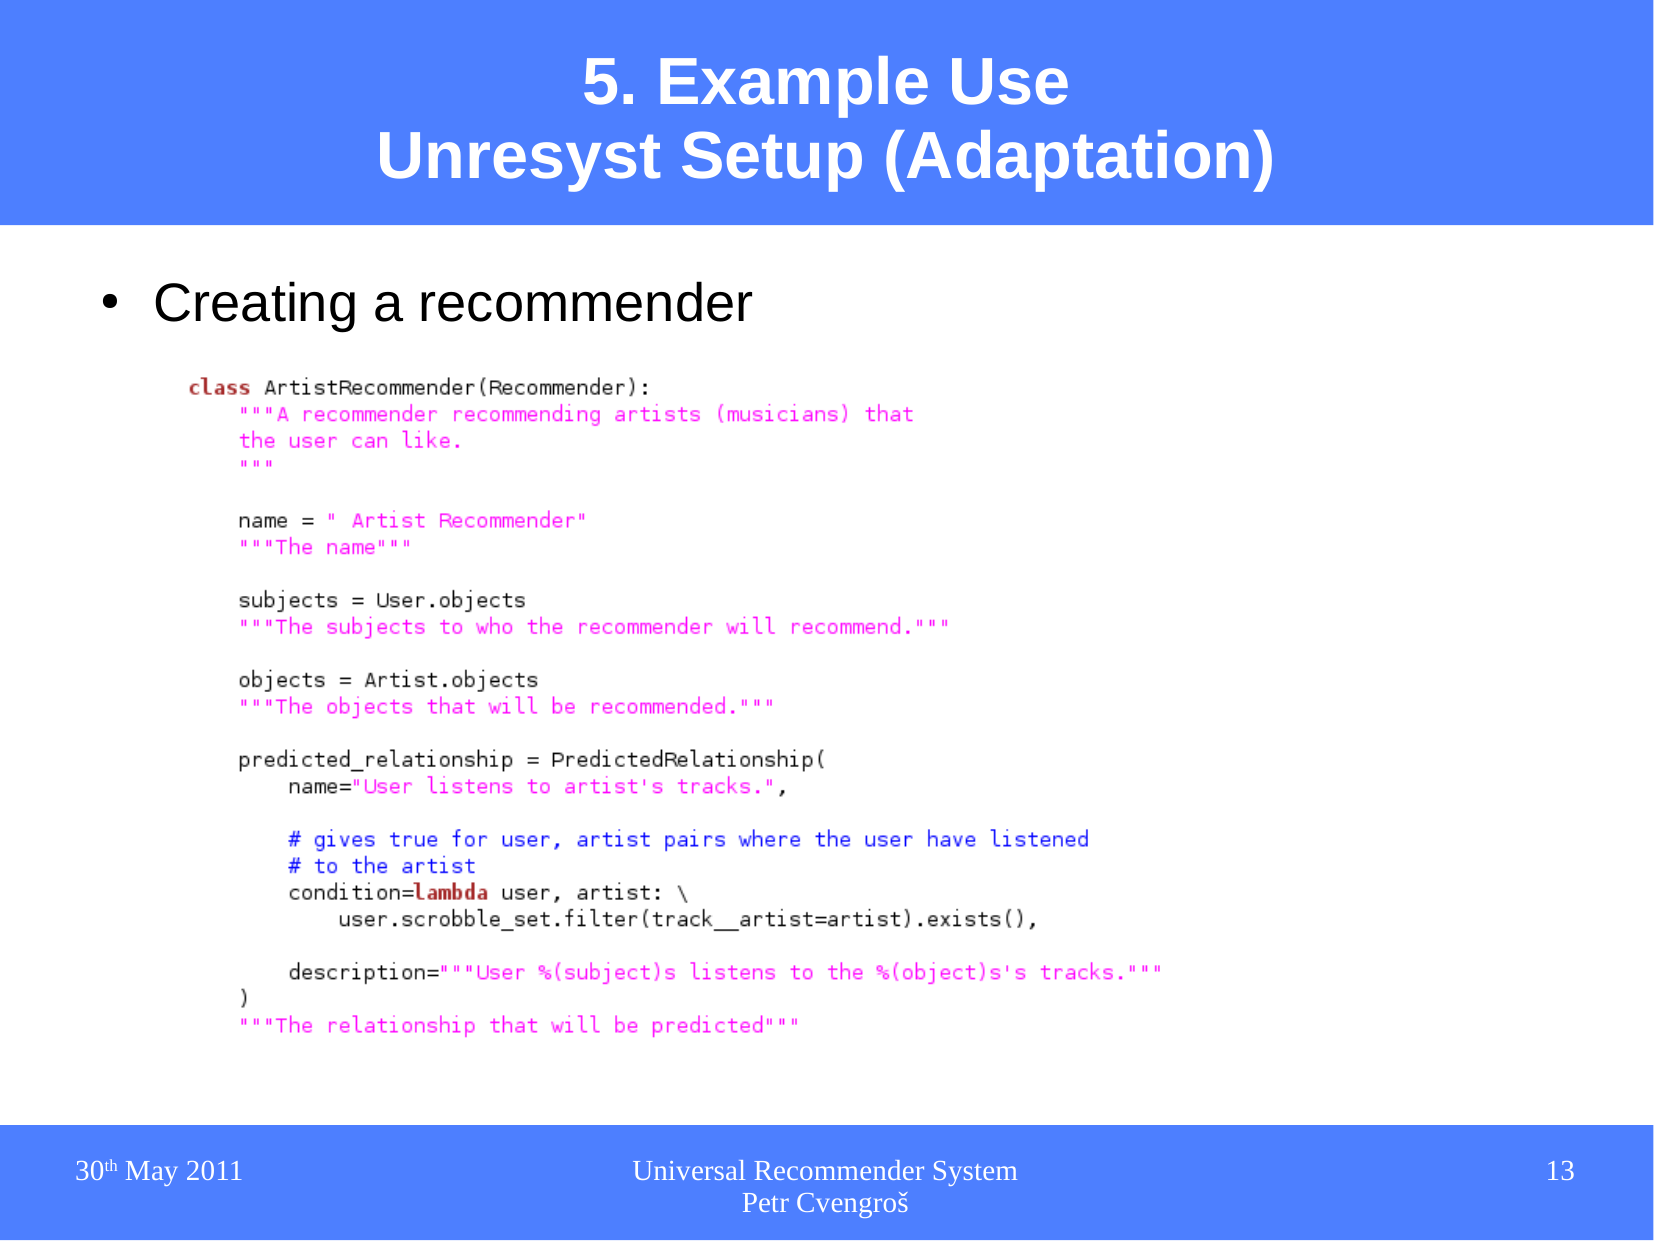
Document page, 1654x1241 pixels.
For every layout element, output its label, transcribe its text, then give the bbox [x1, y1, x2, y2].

list Creating a recommender [82, 272, 1571, 1077]
list [81, 253, 1570, 1157]
picture [187, 373, 1185, 1051]
title 5. Example Use Unresyst Setup (Adaptation) [82, 32, 1571, 205]
